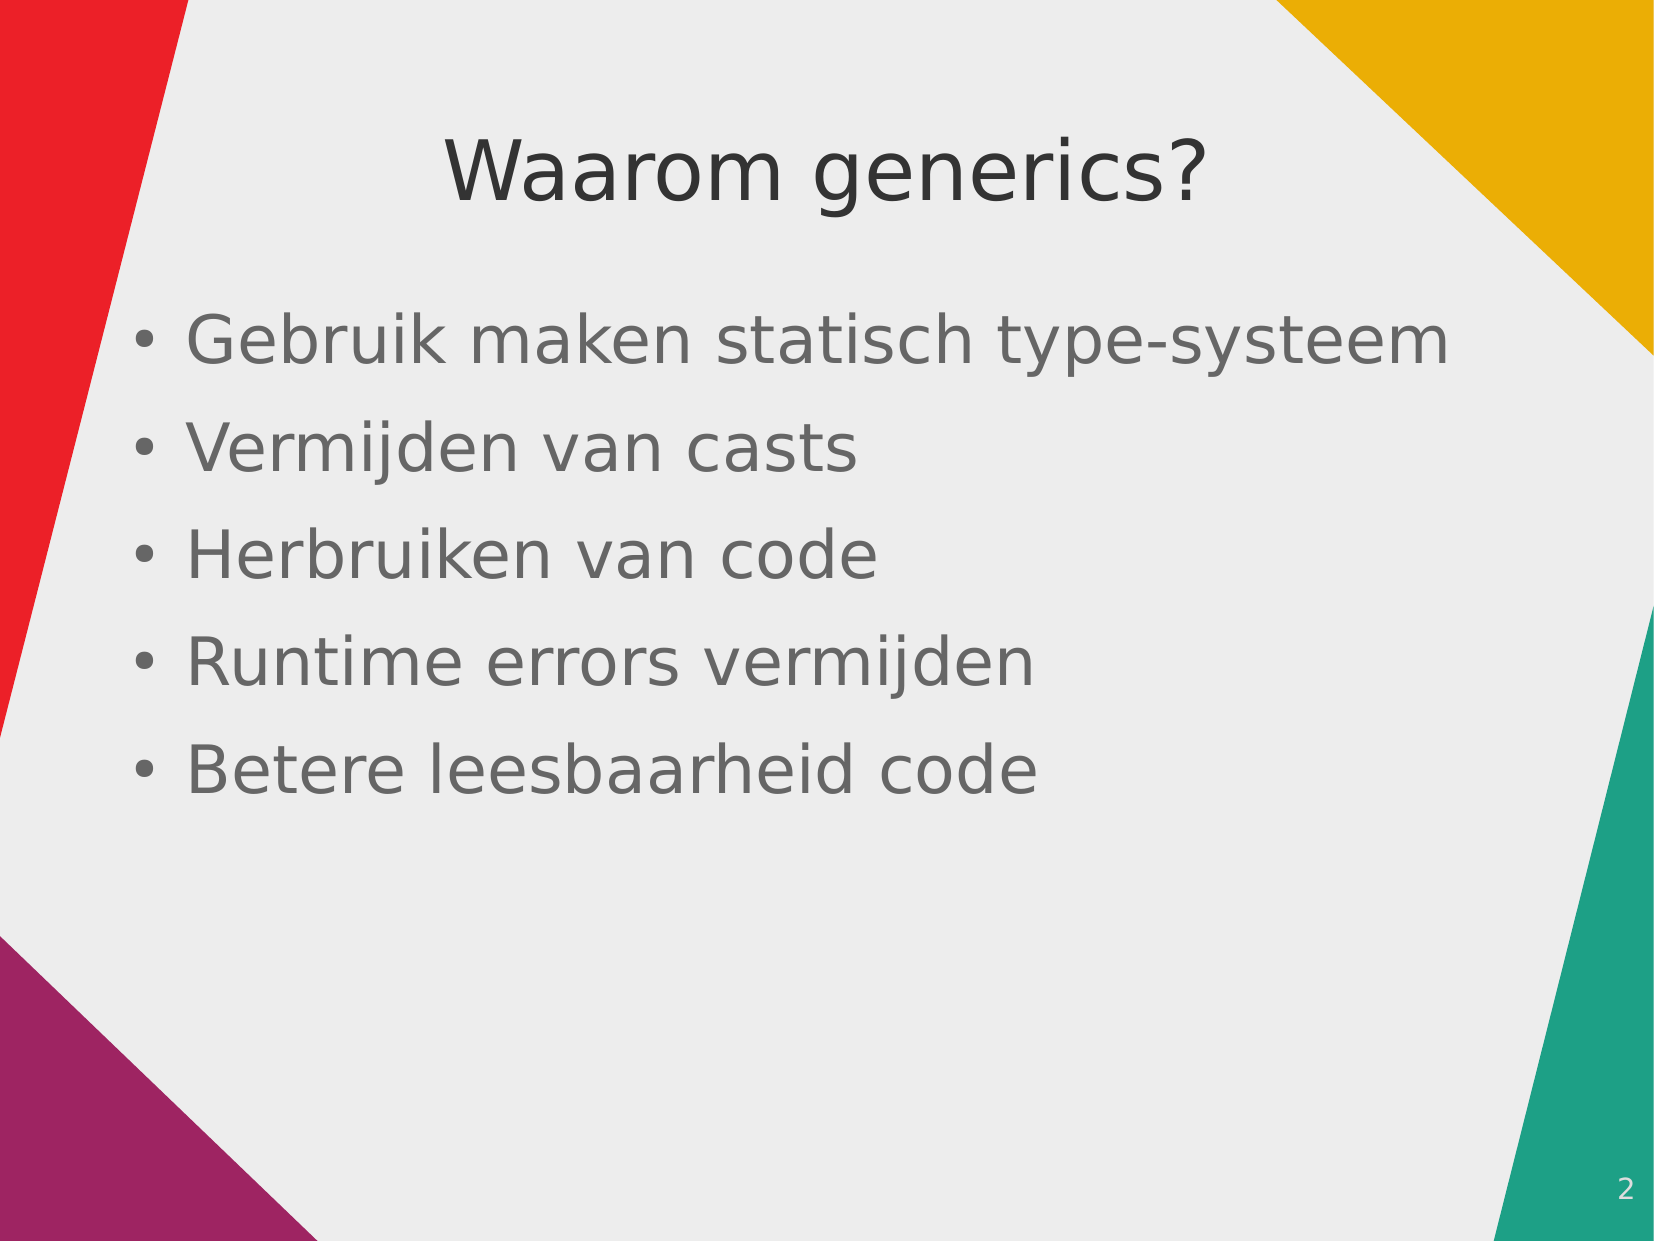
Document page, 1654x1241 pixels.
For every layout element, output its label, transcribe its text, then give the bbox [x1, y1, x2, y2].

title Waarom generics? [114, 73, 1539, 271]
list Gebruik maken statisch type-systeem Vermijden van casts Herbruiken van code Runtime errors vermijden Betere leesbaarheid code [114, 302, 1539, 1033]
